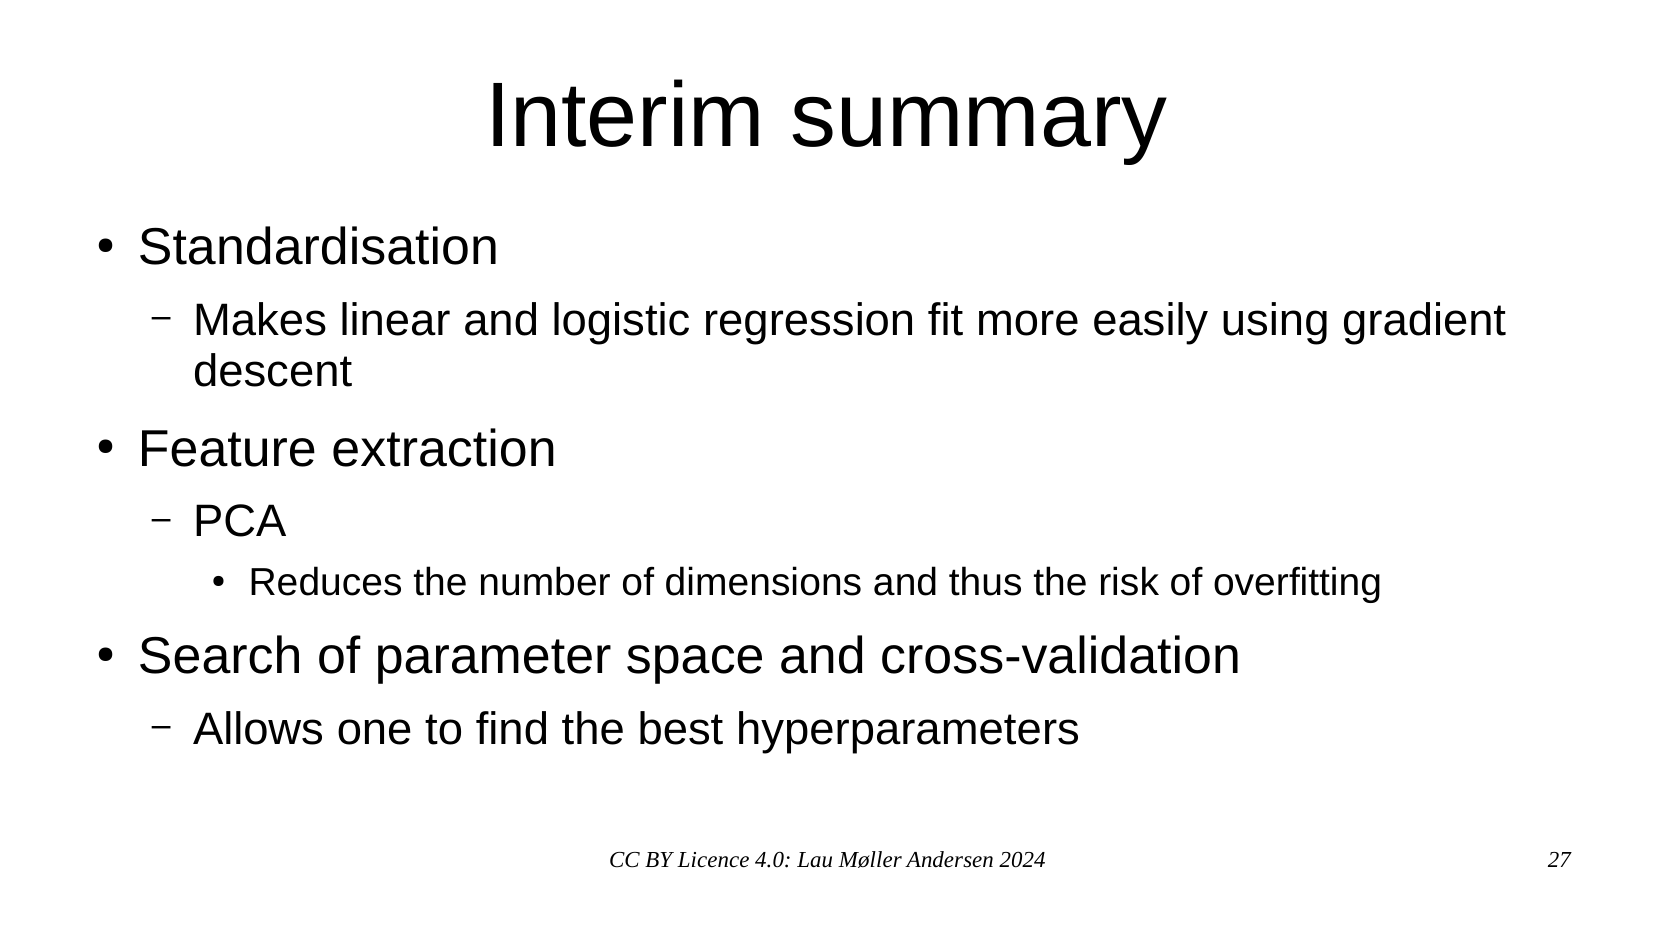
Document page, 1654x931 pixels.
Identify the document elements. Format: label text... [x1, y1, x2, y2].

title Interim summary [82, 37, 1571, 193]
list Standardisation Makes linear and logistic regression fit more easily using gradient descent Feature extraction PCA Reduces the number of dimensions and thus the risk of overfitting Search of parameter space and cross-validation Allows one to find the best hyperparameters [82, 217, 1571, 758]
